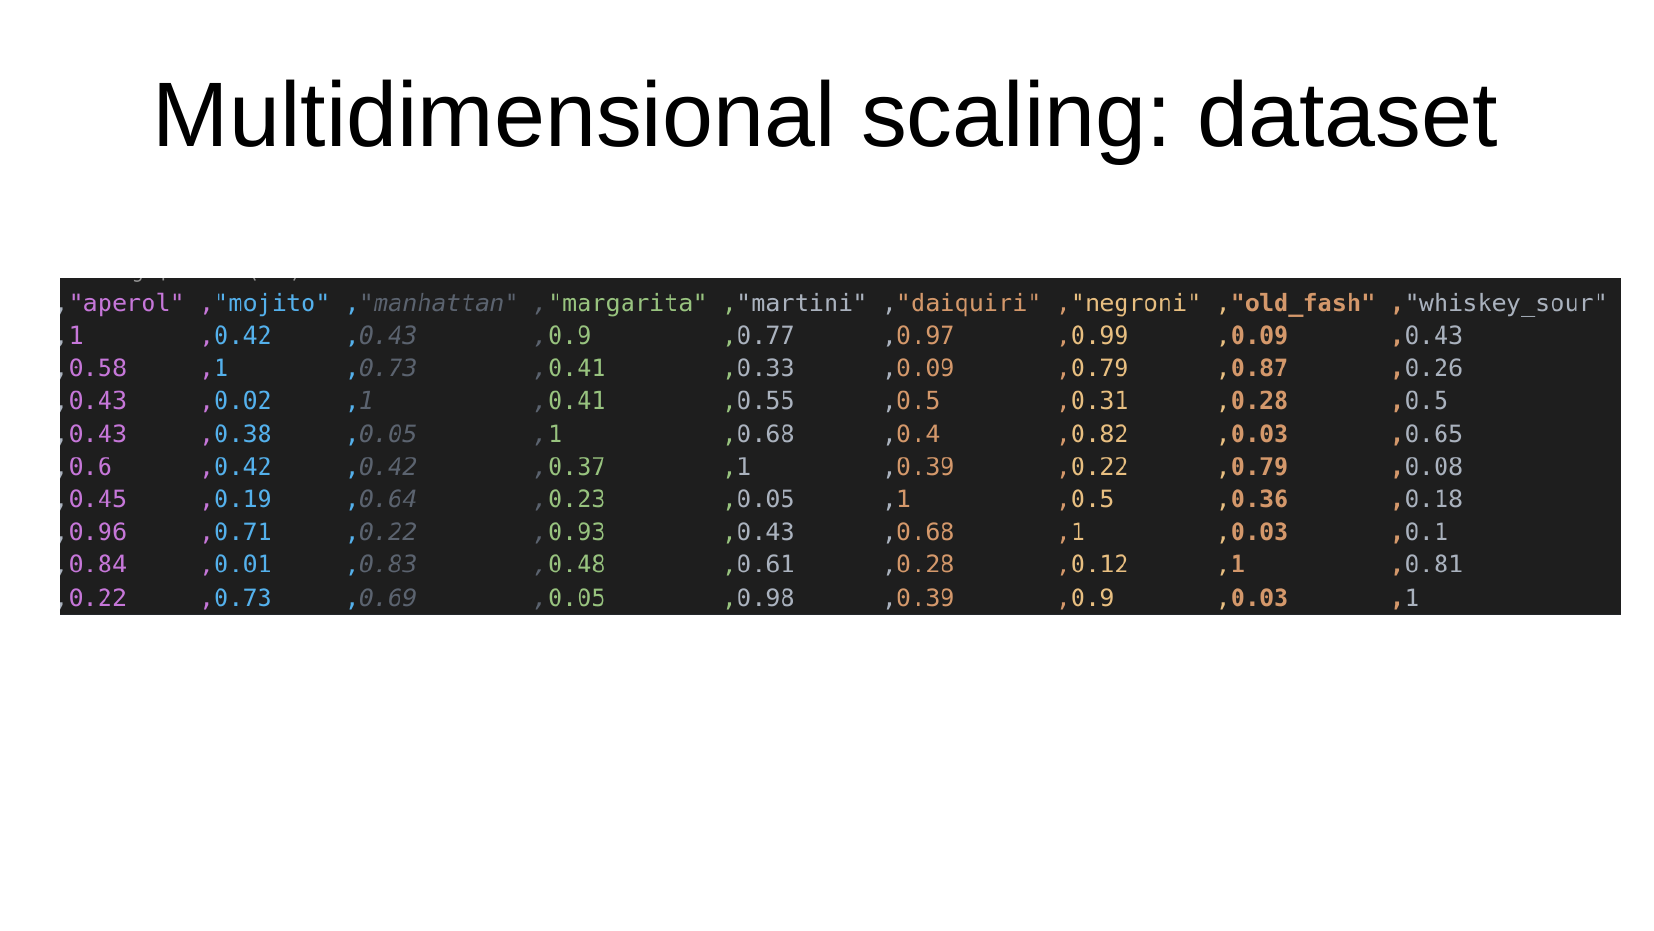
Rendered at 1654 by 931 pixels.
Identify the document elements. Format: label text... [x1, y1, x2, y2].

title Multidimensional scaling: dataset [82, 37, 1571, 193]
picture [60, 278, 1621, 616]
